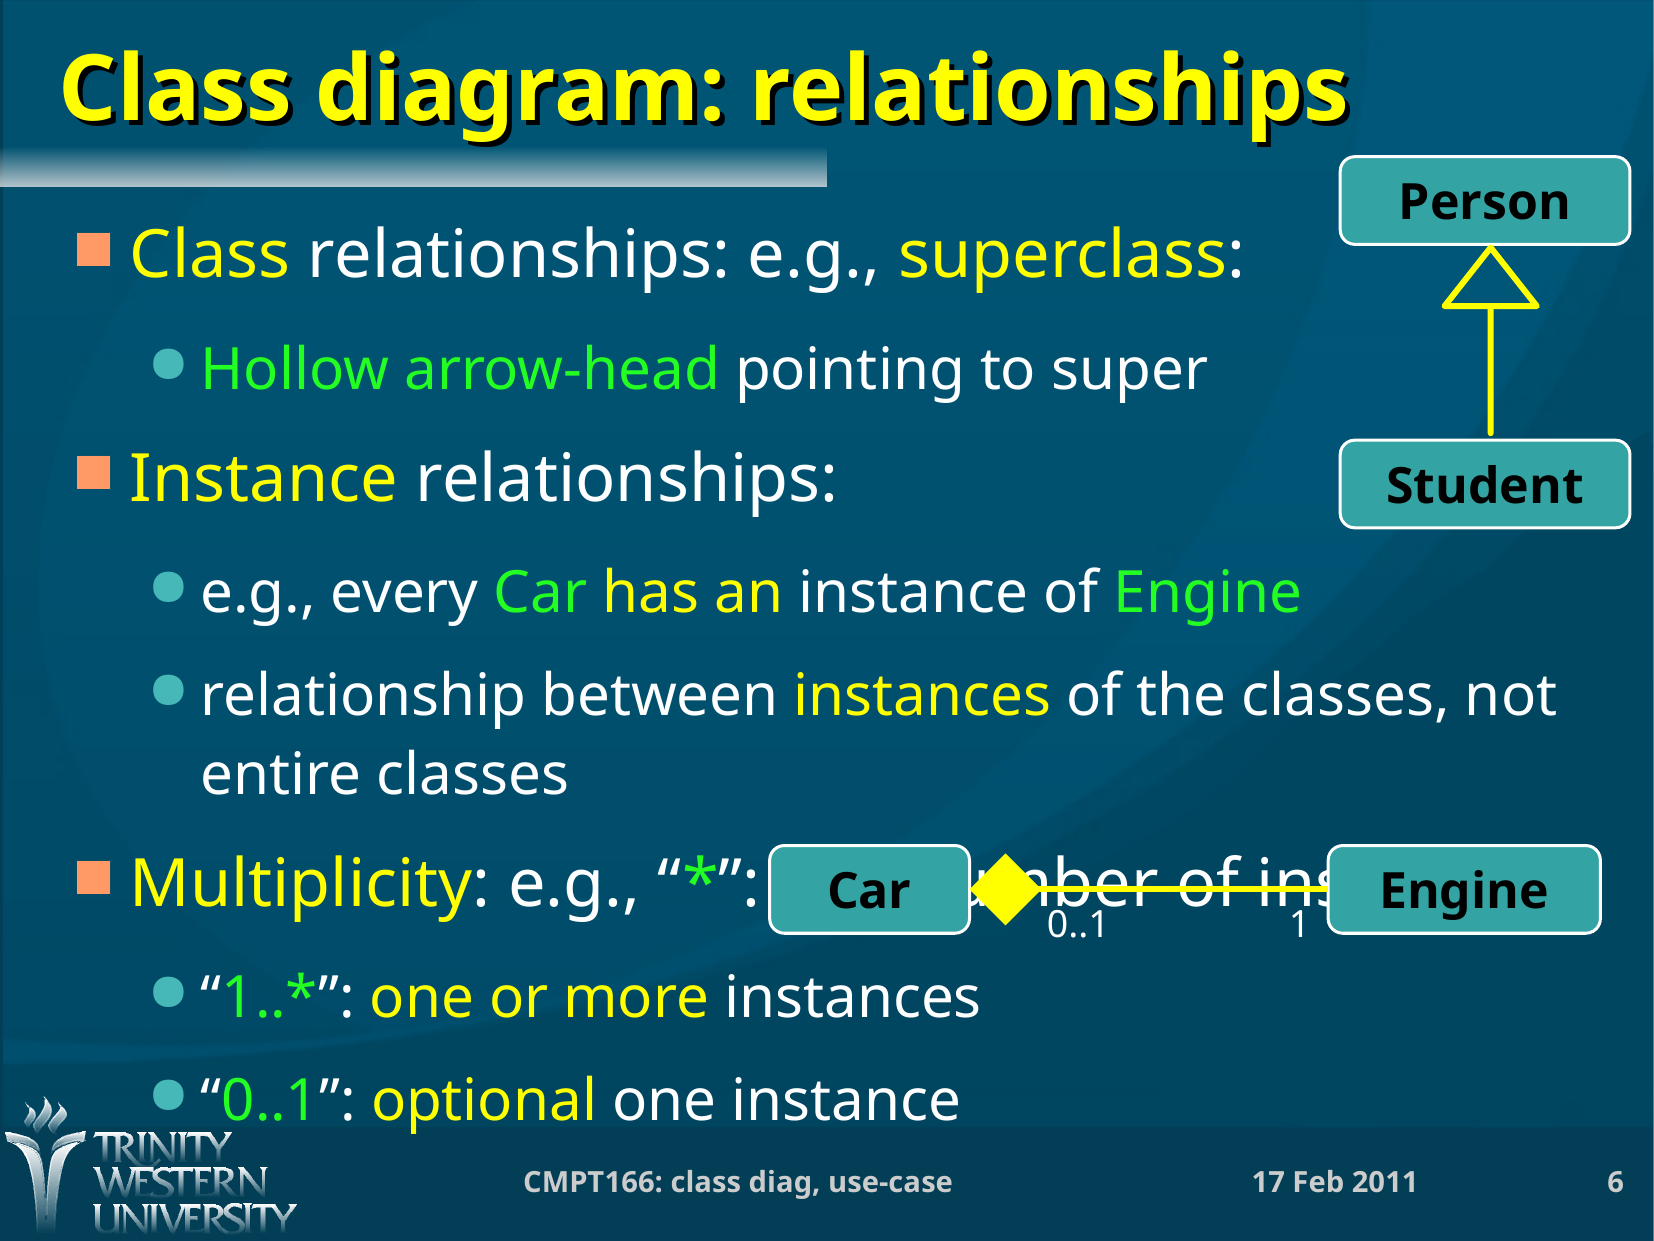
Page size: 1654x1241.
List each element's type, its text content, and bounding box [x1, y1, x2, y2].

text_box Person [1340, 156, 1630, 245]
text_box 1 [1274, 889, 1328, 949]
text_box 0..1 [1032, 889, 1134, 949]
text_box Car [769, 845, 970, 934]
picture [38, 1227, 54, 1232]
list Class relationships: e.g., superclass: Hollow arrow-head pointing to super Instance relationships: e.g., every Car has an instance of Engine relationship between instances of the classes, not entire classes Multiplicity: e.g., “*”: any number of instances “1..*”: one or more instances “0..1”: optional one instance [59, 206, 1625, 1108]
text_box Company [0, 154, 827, 158]
text_box Engine [1328, 845, 1601, 934]
text_box Student [1340, 440, 1630, 528]
title Class diagram: relationships [59, 19, 1595, 148]
